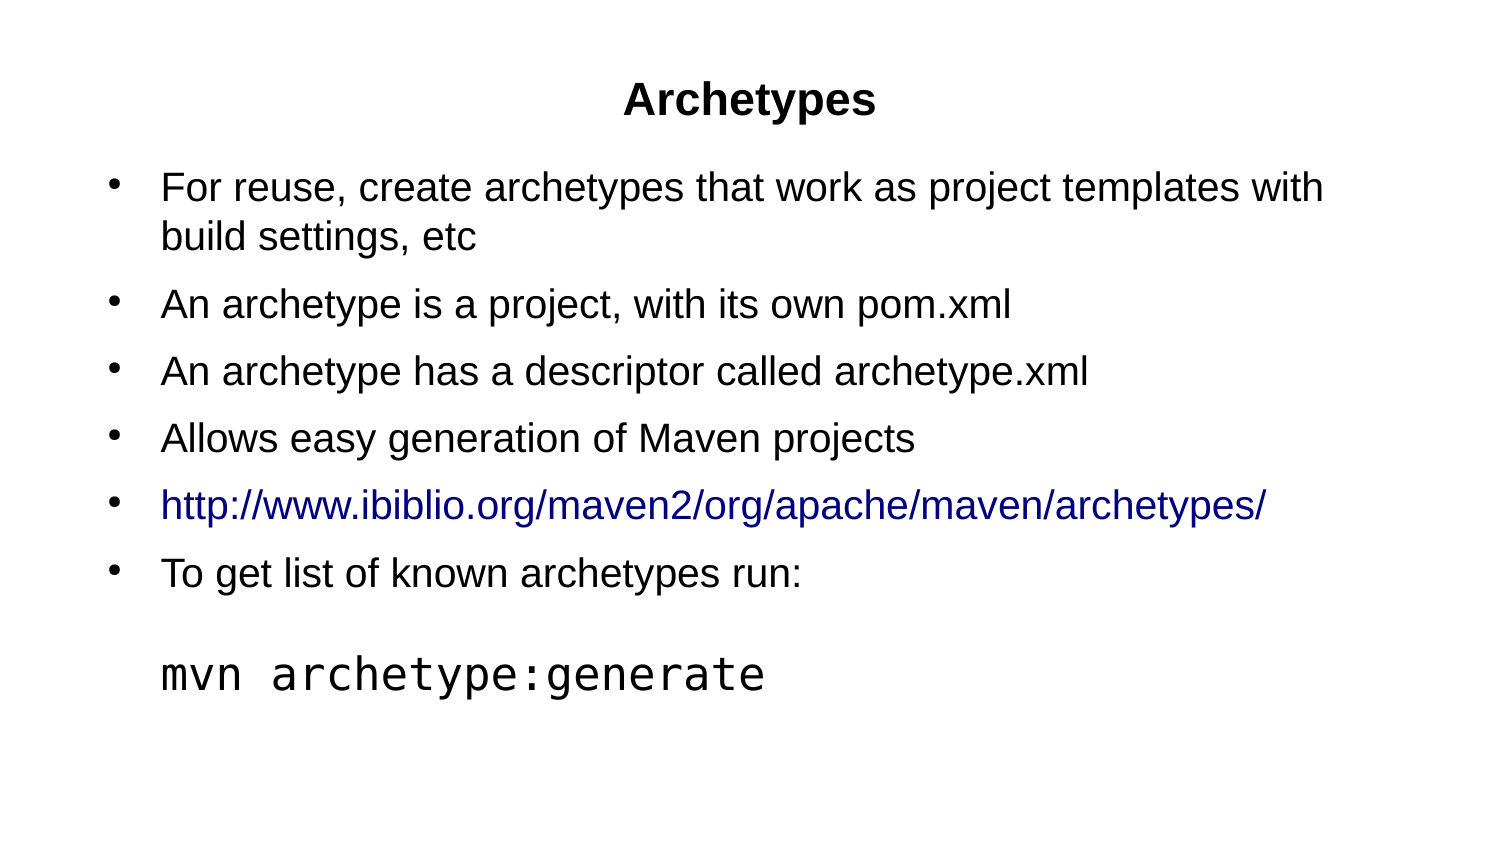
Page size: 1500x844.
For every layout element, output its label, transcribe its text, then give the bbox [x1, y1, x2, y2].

title Archetypes [75, 33, 1425, 133]
list For reuse, create archetypes that work as project templates with build settings, etc An archetype is a project, with its own pom.xml An archetype has a descriptor called archetype.xml Allows easy generation of Maven projects http://www.ibiblio.org/maven2/org/apache/maven/archetypes/ To get list of known archetypes run: mvn archetype:generate [75, 153, 1395, 807]
